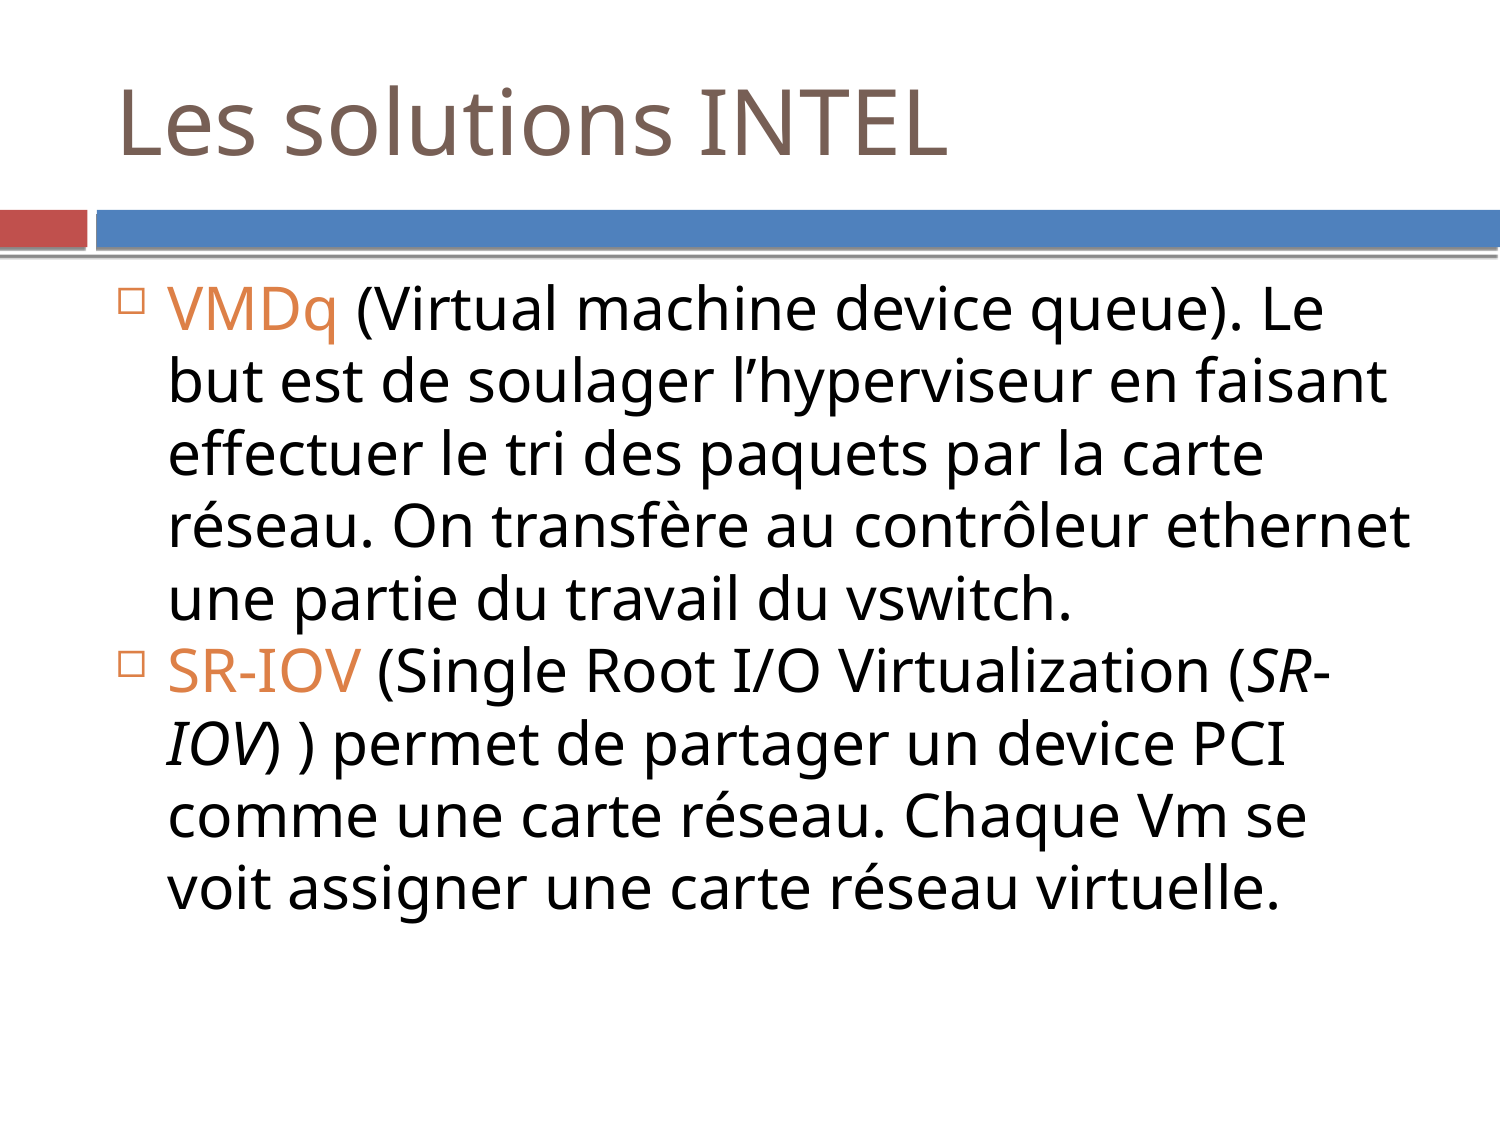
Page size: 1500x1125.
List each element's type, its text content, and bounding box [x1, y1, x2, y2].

text_box Les solutions INTEL [100, 37, 1438, 200]
text_box VMDq (Virtual machine device queue). Le but est de soulager l’hyperviseur en faisant effectuer le tri des paquets par la carte réseau. On transfère au contrôleur ethernet une partie du travail du vswitch. SR-IOV (Single Root I/O Virtualization (SR-IOV) ) permet de partager un device PCI comme une carte réseau. Chaque Vm se voit assigner une carte réseau virtuelle. [100, 262, 1438, 1000]
